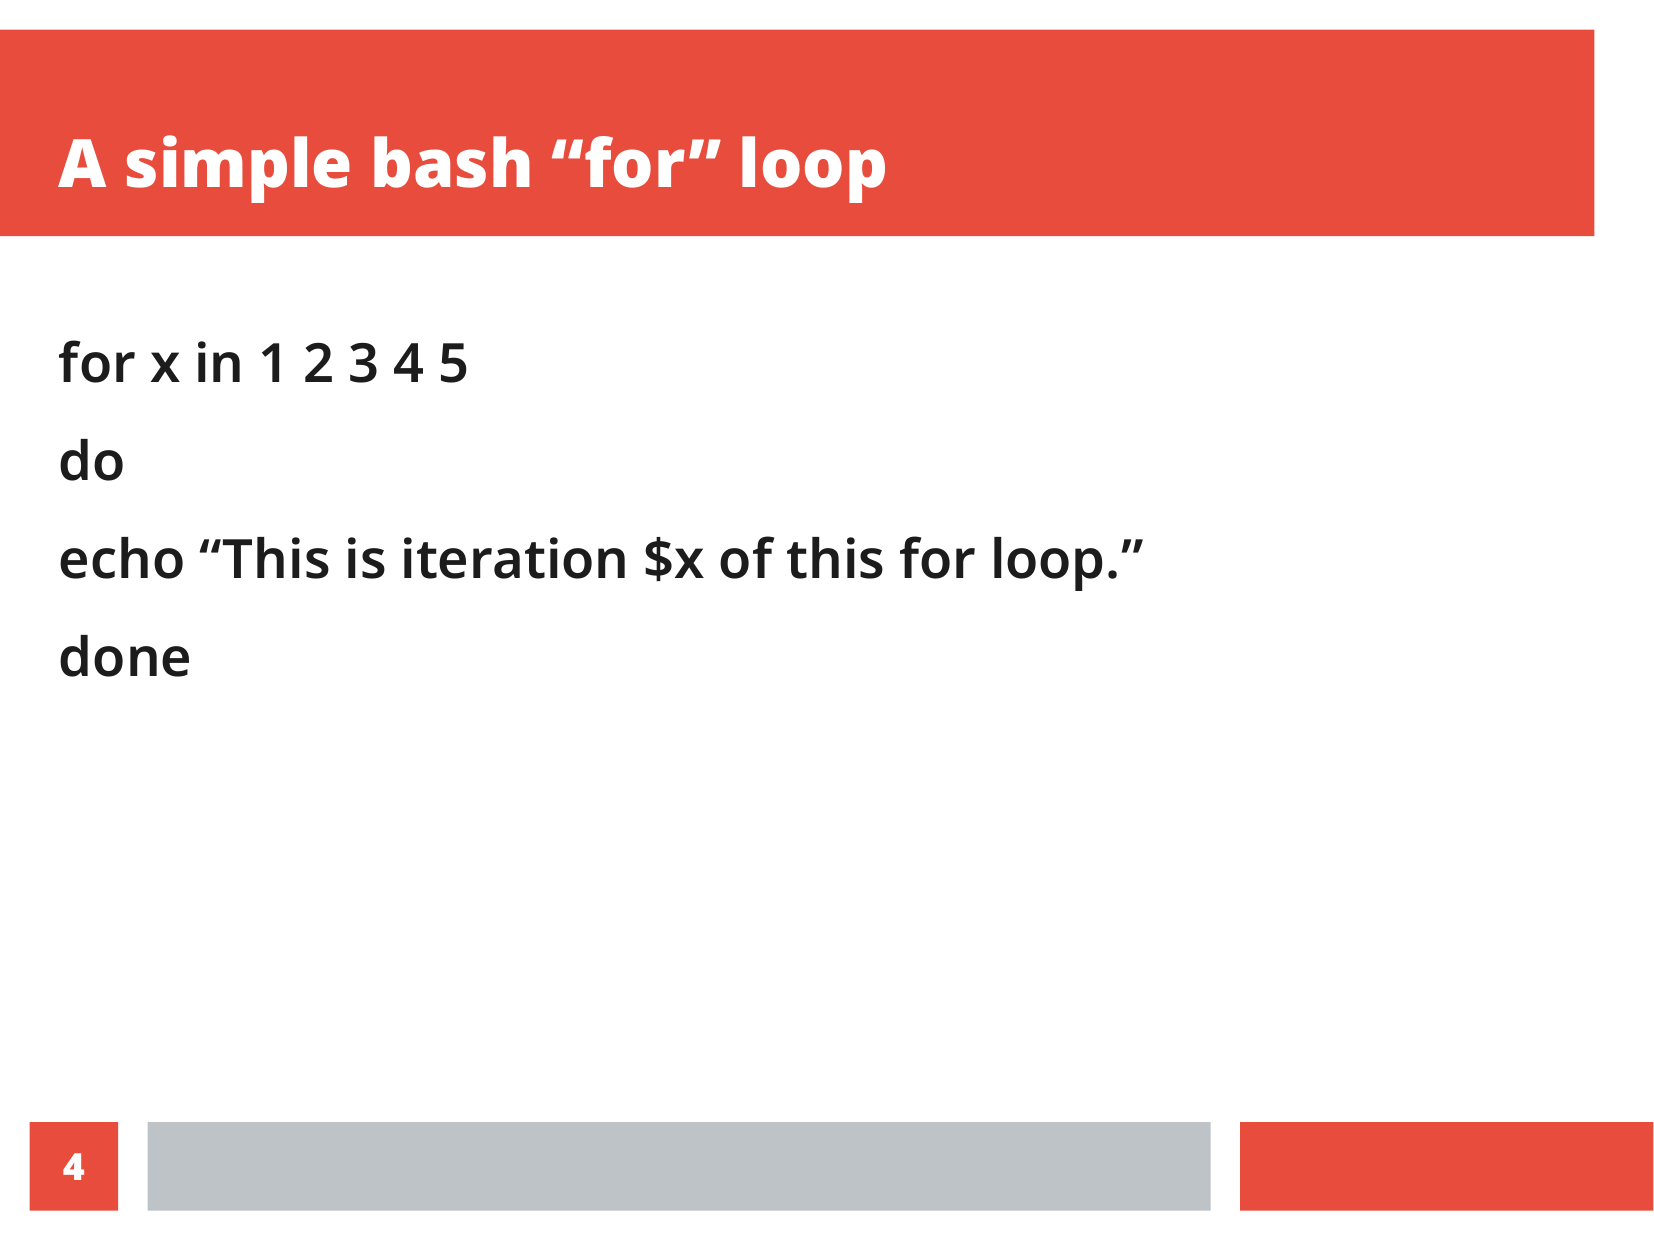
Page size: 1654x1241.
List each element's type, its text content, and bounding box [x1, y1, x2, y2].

list for x in 1 2 3 4 5 do echo “This is iteration $x of this for loop.” done [59, 324, 1565, 1093]
title A simple bash “for” loop [59, 59, 1595, 207]
